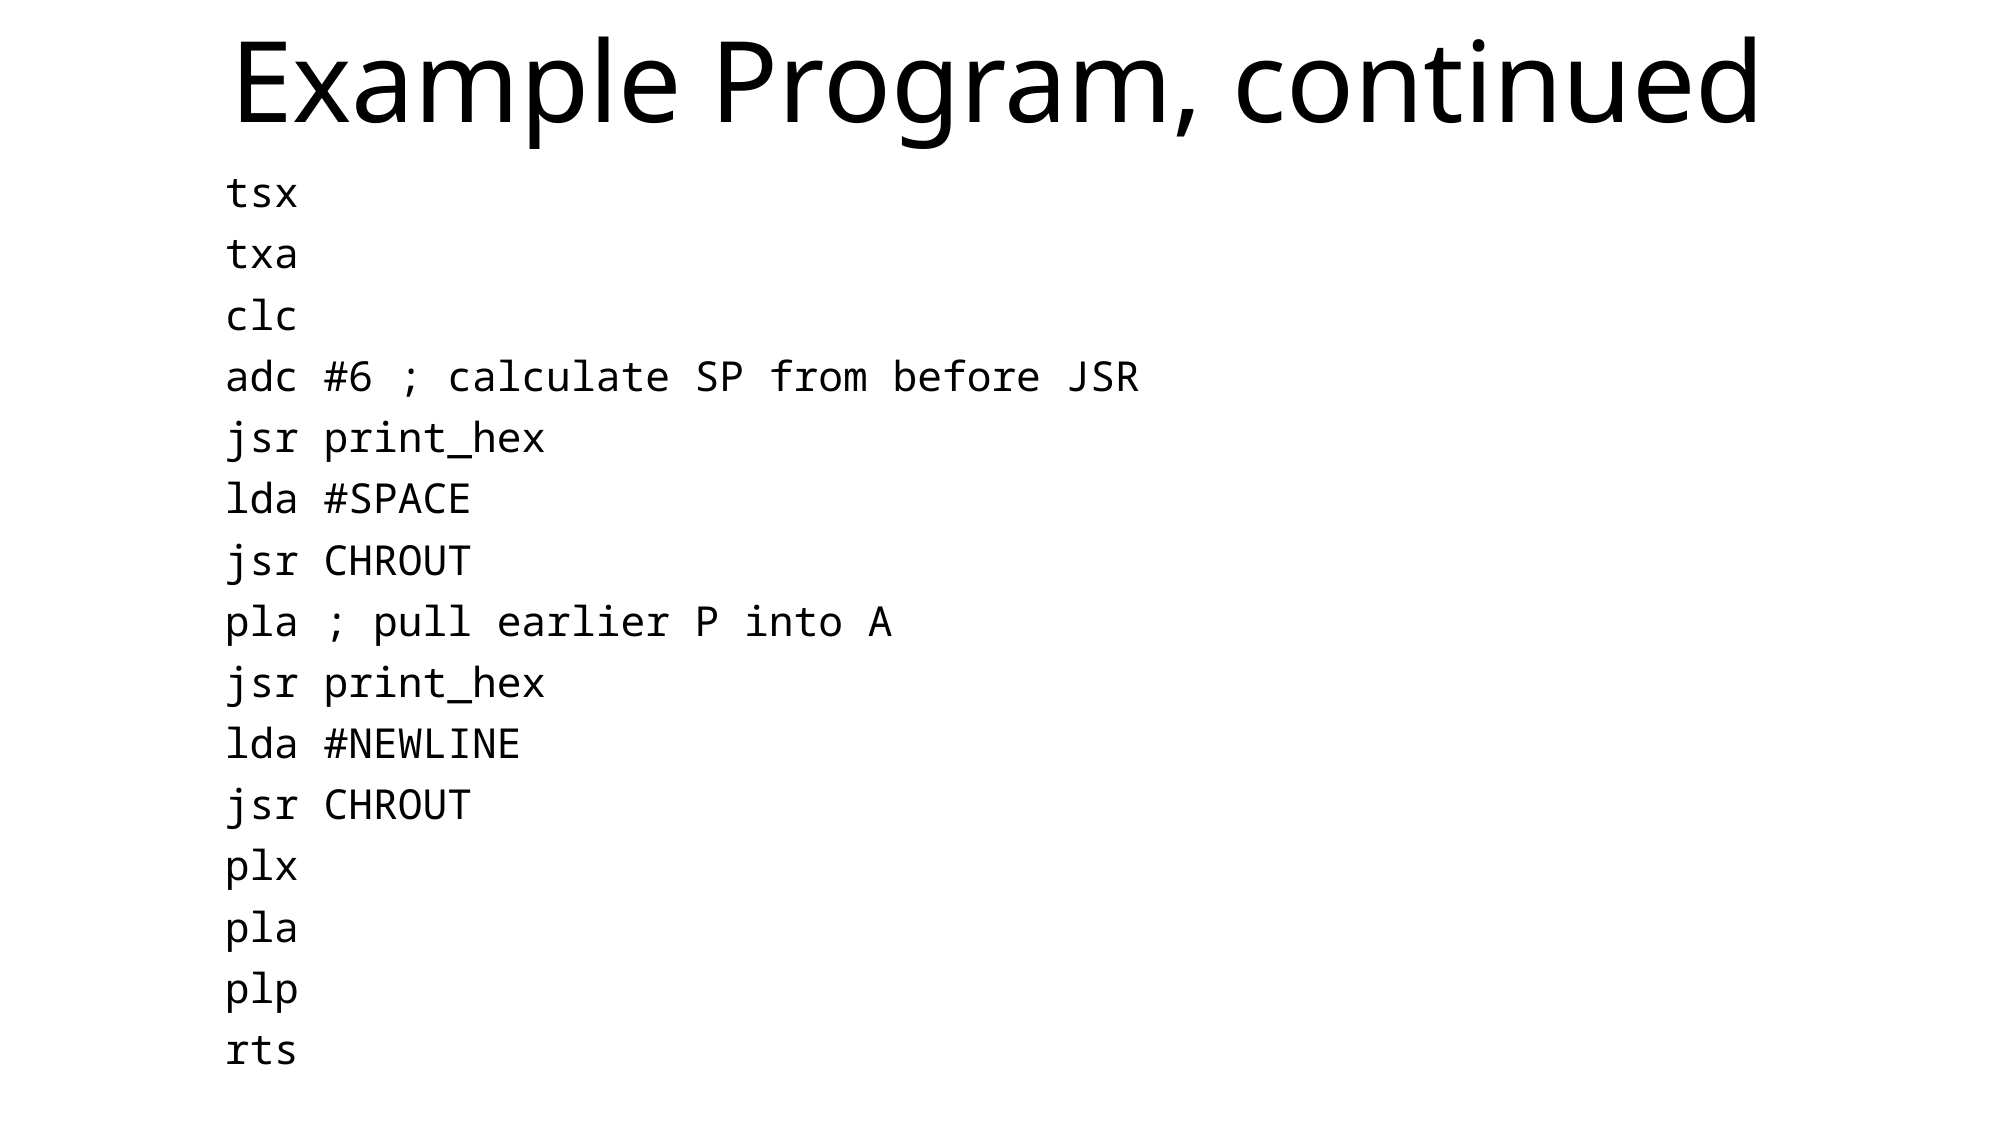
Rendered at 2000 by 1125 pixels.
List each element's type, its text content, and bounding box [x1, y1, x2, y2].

list tsx txa clc adc #6 ; calculate SP from before JSR jsr print_hex lda #SPACE jsr CHROUT pla ; pull earlier P into A jsr print_hex lda #NEWLINE jsr CHROUT plx pla plp rts [135, 165, 1861, 1083]
title Example Program, continued [135, 7, 1861, 165]
